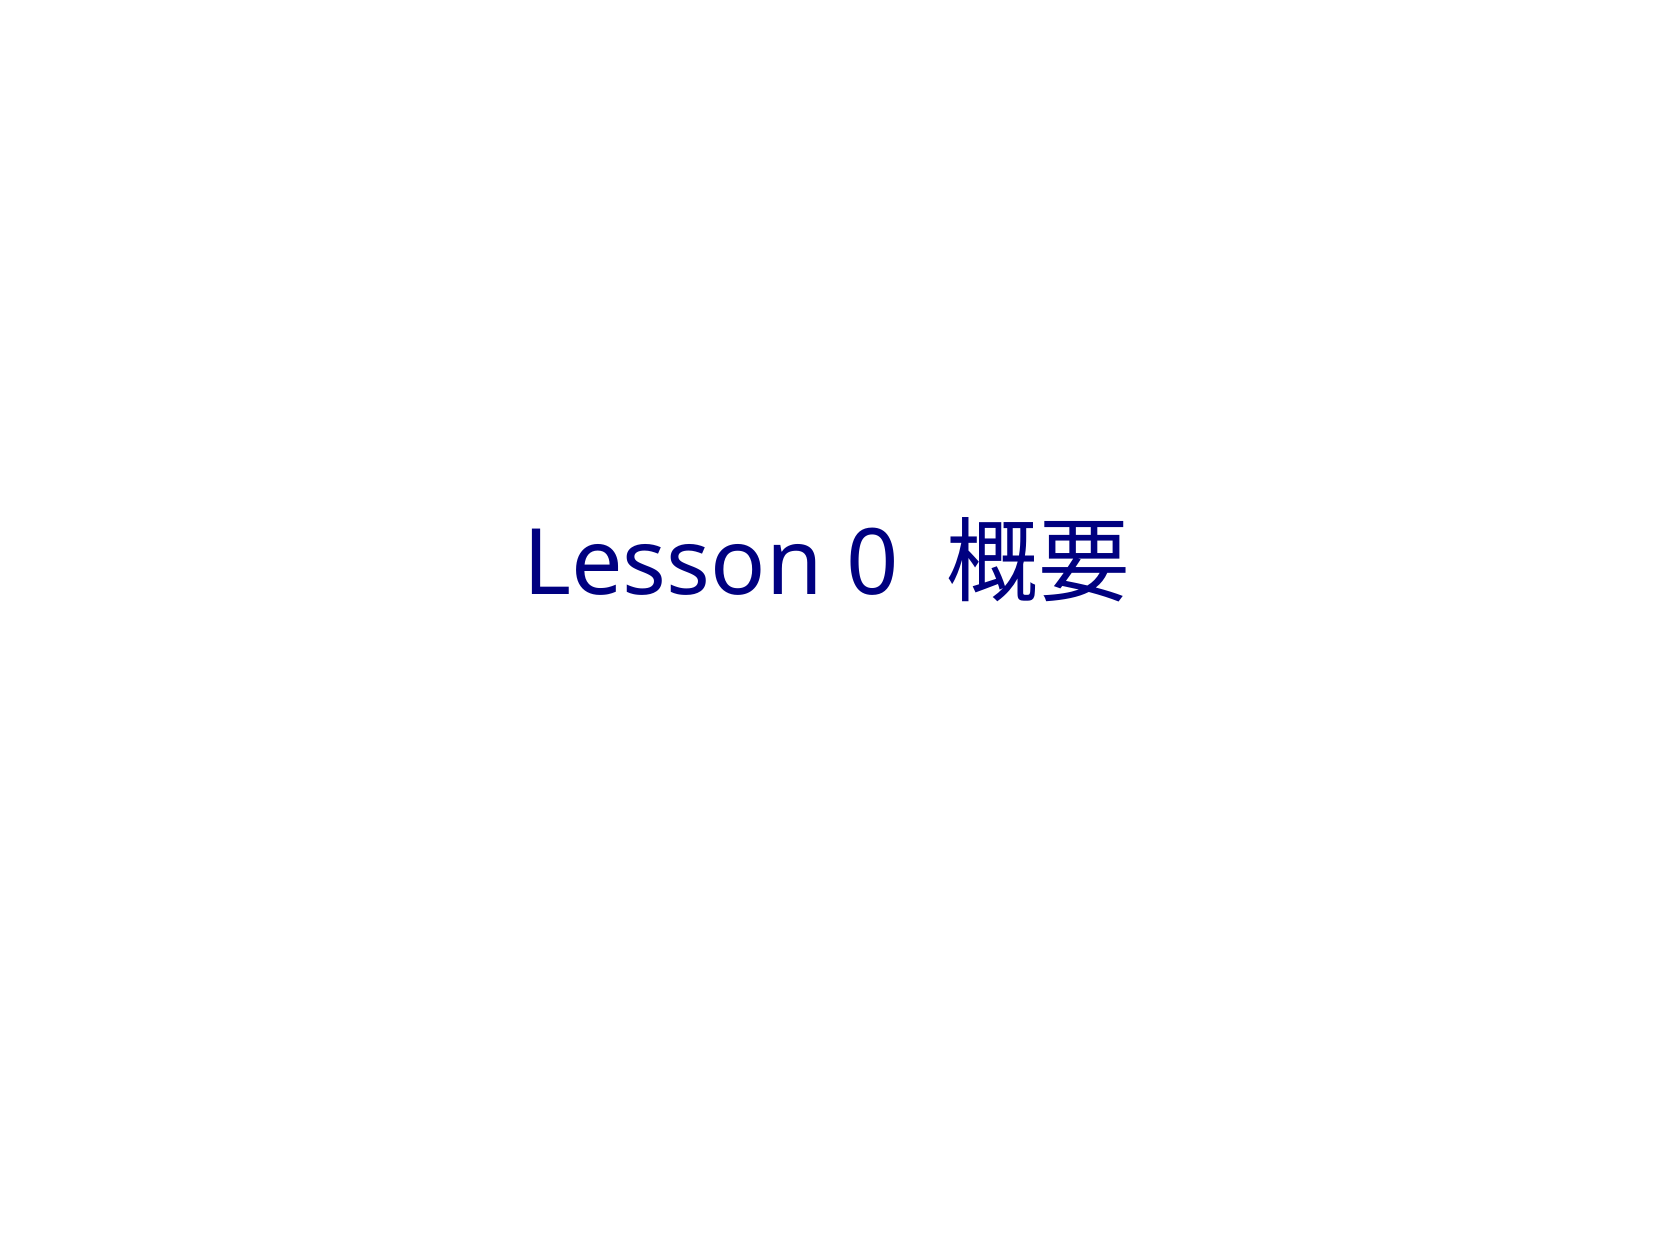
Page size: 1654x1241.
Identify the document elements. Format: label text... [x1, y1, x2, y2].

title Lesson 0 概要 [82, 458, 1571, 651]
